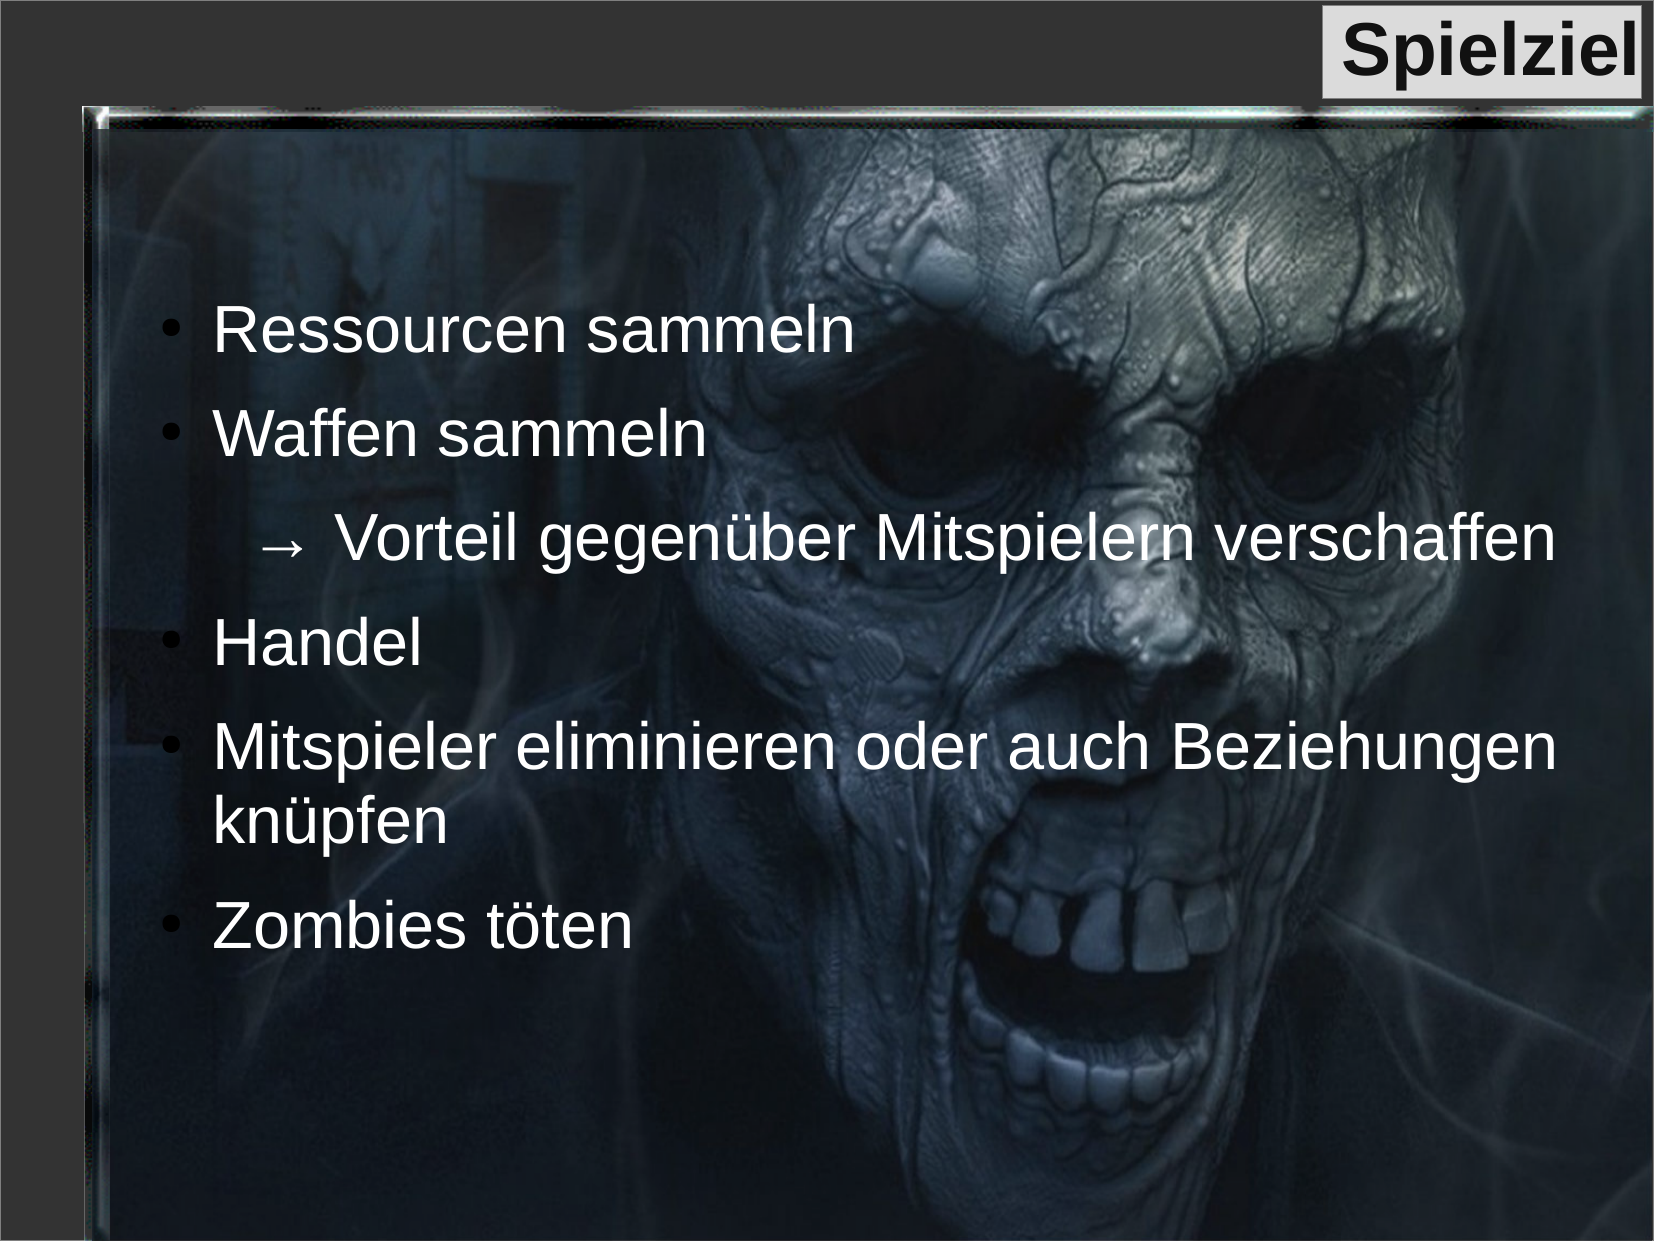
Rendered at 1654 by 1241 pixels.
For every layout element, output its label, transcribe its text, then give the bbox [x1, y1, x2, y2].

list Ressourcen sammeln Waffen sammeln → Vorteil gegenüber Mitspielern verschaffen Handel Mitspieler eliminieren oder auch Beziehungen knüpfen Zombies töten [141, 291, 1630, 1111]
picture [82, 106, 1654, 1241]
text_box Spielziel [1326, 0, 1654, 99]
text_box [0, 0, 1654, 1241]
